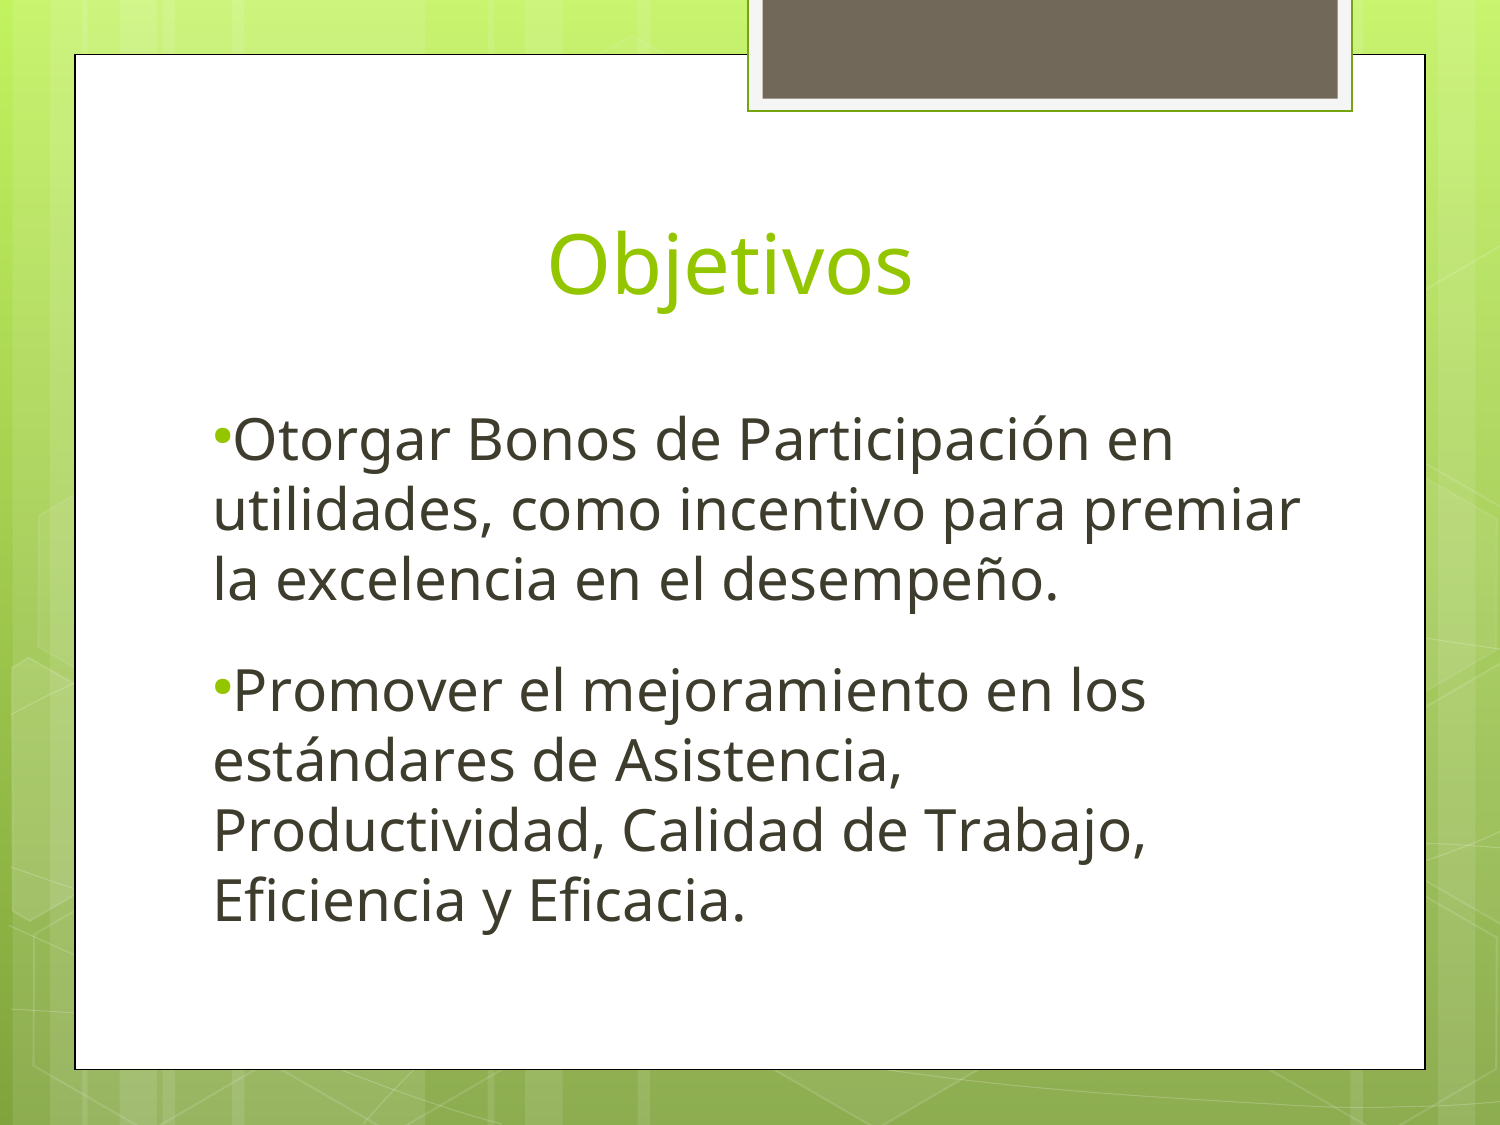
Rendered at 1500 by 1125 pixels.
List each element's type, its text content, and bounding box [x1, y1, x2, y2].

subtitle Otorgar Bonos de Participación en utilidades, como incentivo para premiar la excelencia en el desempeño. Promover el mejoramiento en los estándares de Asistencia, Productividad, Calidad de Trabajo, Eficiencia y Eficacia. [200, 342, 1313, 994]
title Objetivos [165, 131, 1318, 319]
